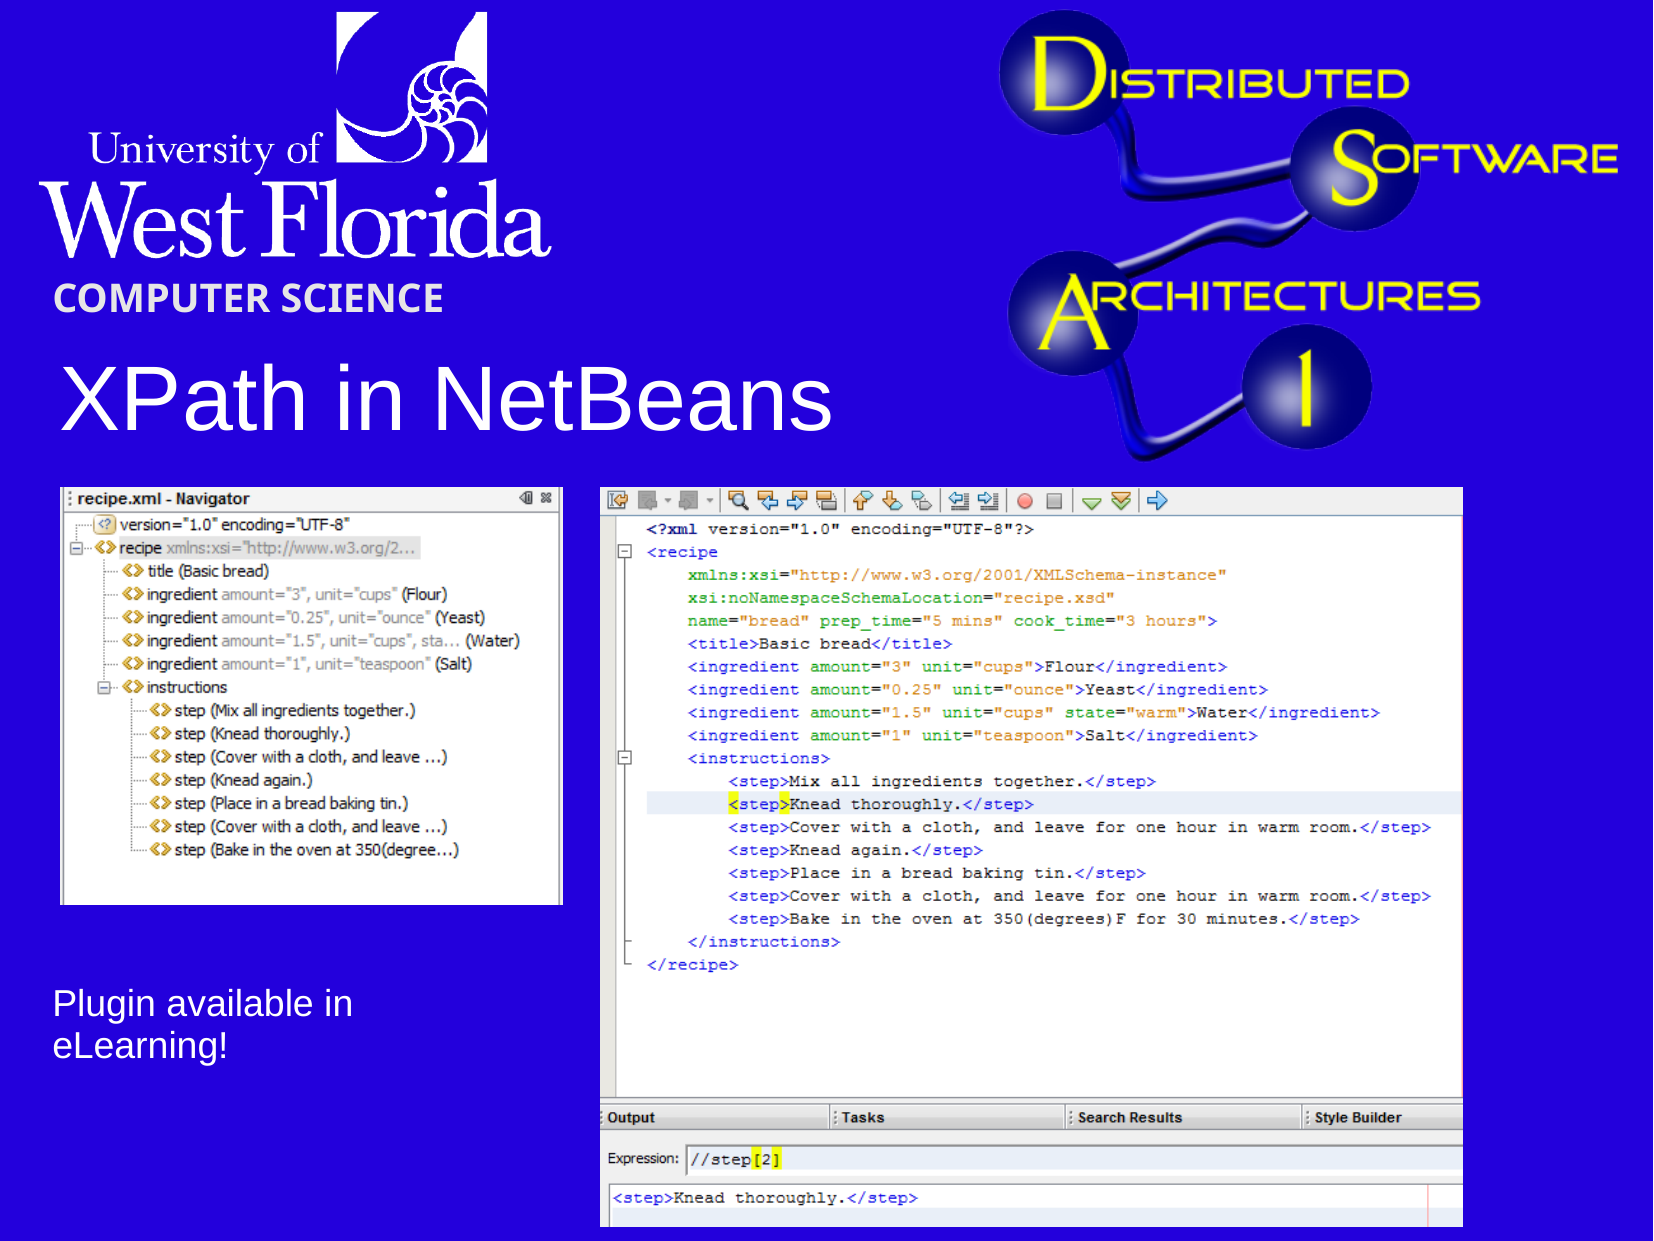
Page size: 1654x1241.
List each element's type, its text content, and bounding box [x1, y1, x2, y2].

text_box Plugin available in eLearning! [37, 975, 526, 1074]
title XPath in NetBeans [0, 299, 901, 488]
picture [60, 487, 563, 905]
text_box COMPUTER SCIENCE [37, 262, 563, 299]
picture [37, 0, 559, 262]
picture [600, 0, 1653, 1227]
